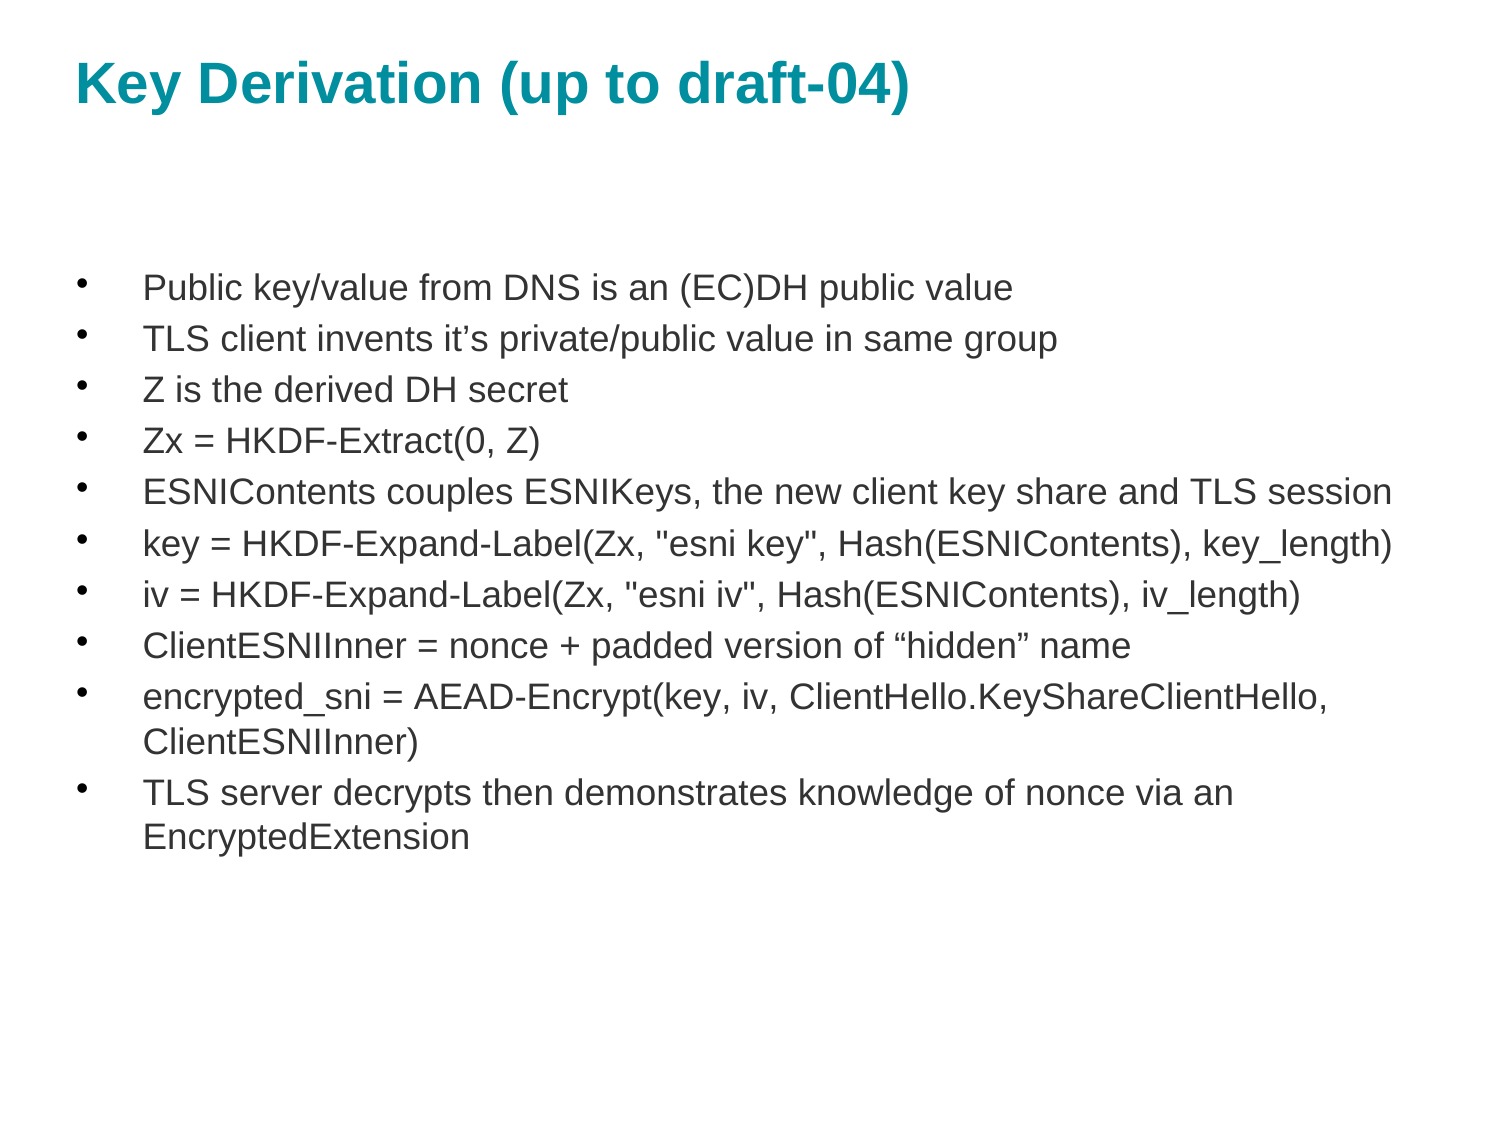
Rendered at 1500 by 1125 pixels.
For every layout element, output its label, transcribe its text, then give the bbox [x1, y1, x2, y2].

title Key Derivation (up to draft-04) [75, 44, 1426, 233]
list Public key/value from DNS is an (EC)DH public value TLS client invents it’s private/public value in same group Z is the derived DH secret Zx = HKDF-Extract(0, Z) ESNIContents couples ESNIKeys, the new client key share and TLS session key = HKDF-Expand-Label(Zx, "esni key", Hash(ESNIContents), key_length) iv = HKDF-Expand-Label(Zx, "esni iv", Hash(ESNIContents), iv_length) ClientESNIInner = nonce + padded version of “hidden” name encrypted_sni = AEAD-Encrypt(key, iv, ClientHello.KeyShareClientHello, ClientESNIInner) TLS server decrypts then demonstrates knowledge of nonce via an EncryptedExtension [75, 263, 1426, 916]
